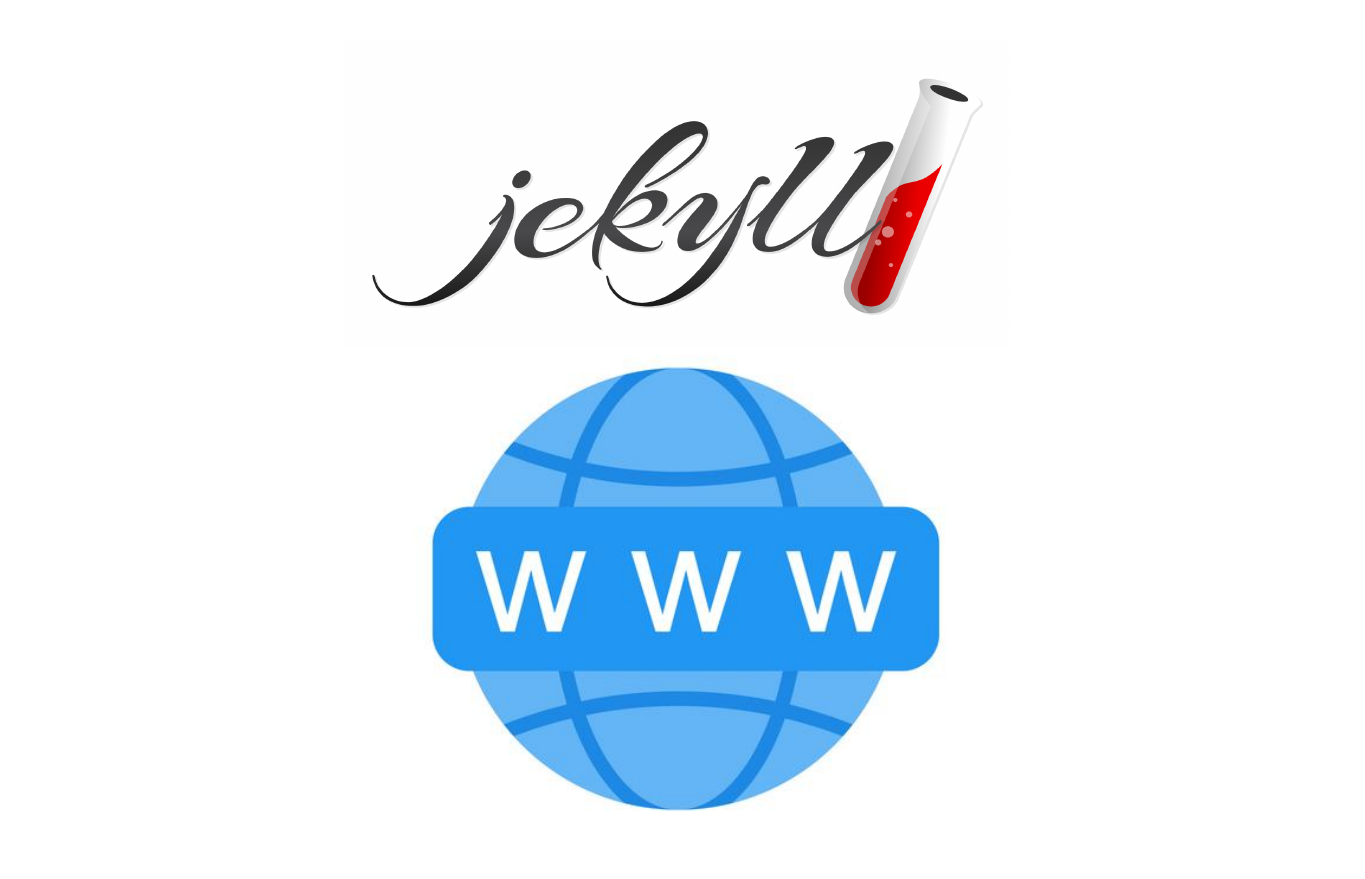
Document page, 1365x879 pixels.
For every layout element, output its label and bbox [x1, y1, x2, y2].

picture [337, 37, 1013, 879]
